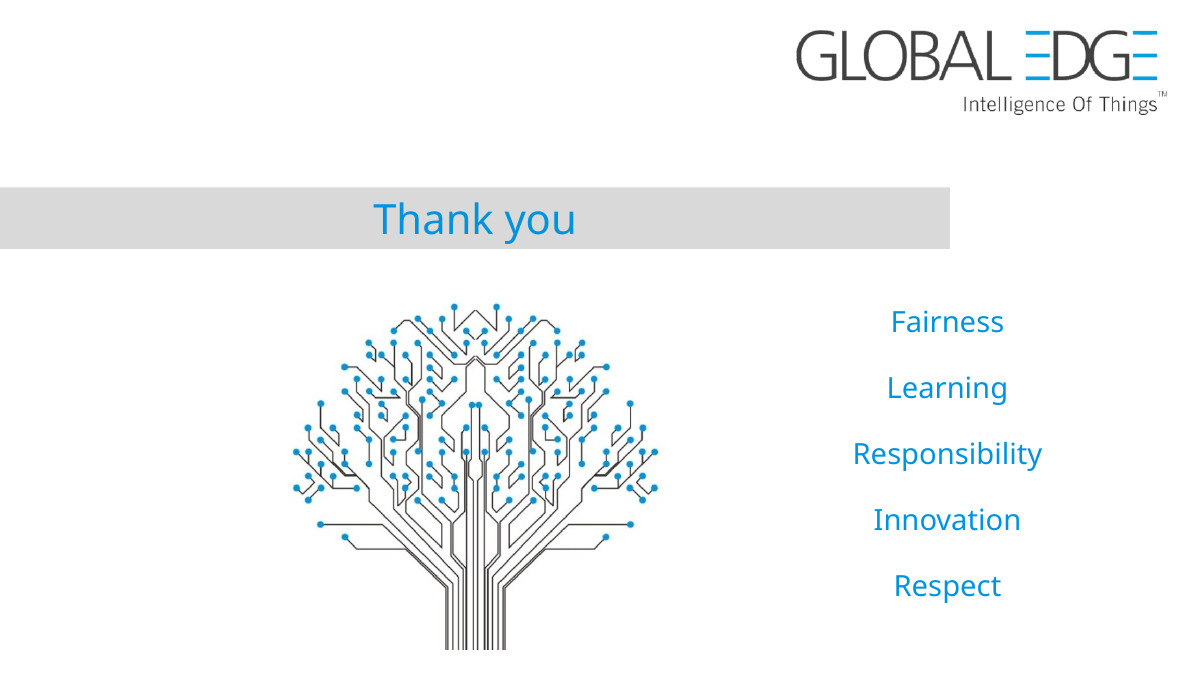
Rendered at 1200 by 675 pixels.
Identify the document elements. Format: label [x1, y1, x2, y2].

picture [283, 279, 667, 650]
picture [786, 19, 1177, 125]
